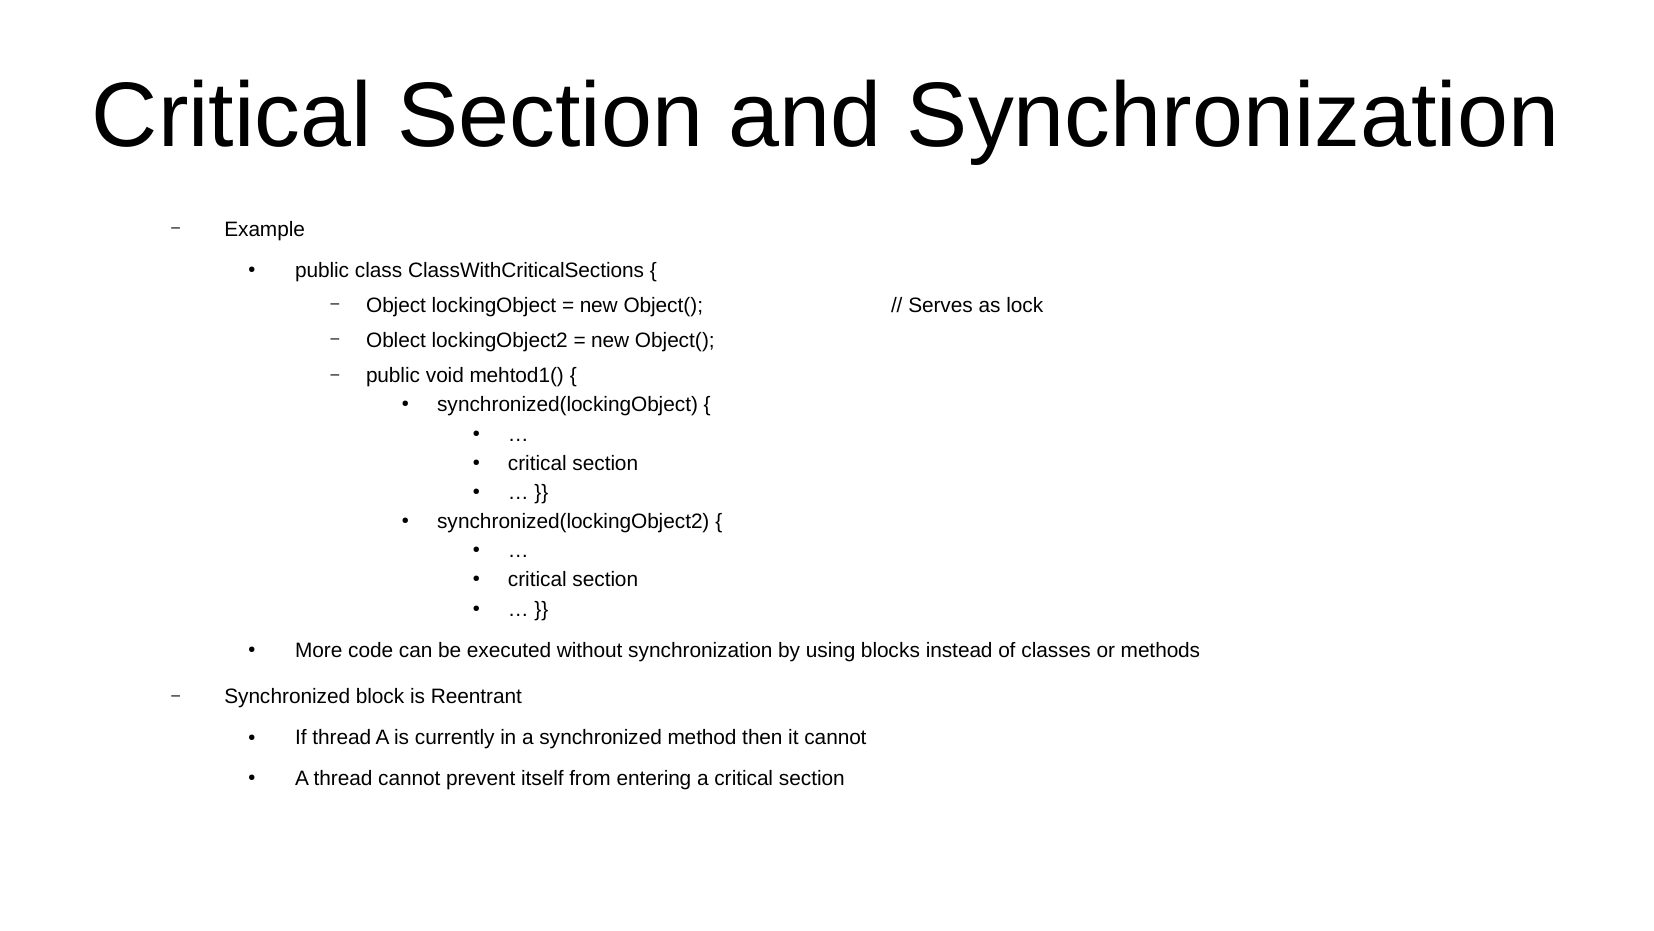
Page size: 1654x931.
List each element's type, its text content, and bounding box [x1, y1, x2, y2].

list Example public class ClassWithCriticalSections { Object lockingObject = new Object(); // Serves as lock Oblect lockingObject2 = new Object(); public void mehtod1() { synchronized(lockingObject) { … critical section … }} synchronized(lockingObject2) { … critical section … }} More code can be executed without synchronization by using blocks instead of classes or methods Synchronized block is Reentrant If thread A is currently in a synchronized method then it cannot A thread cannot prevent itself from entering a critical section [82, 217, 1636, 916]
title Critical Section and Synchronization [82, 37, 1571, 193]
